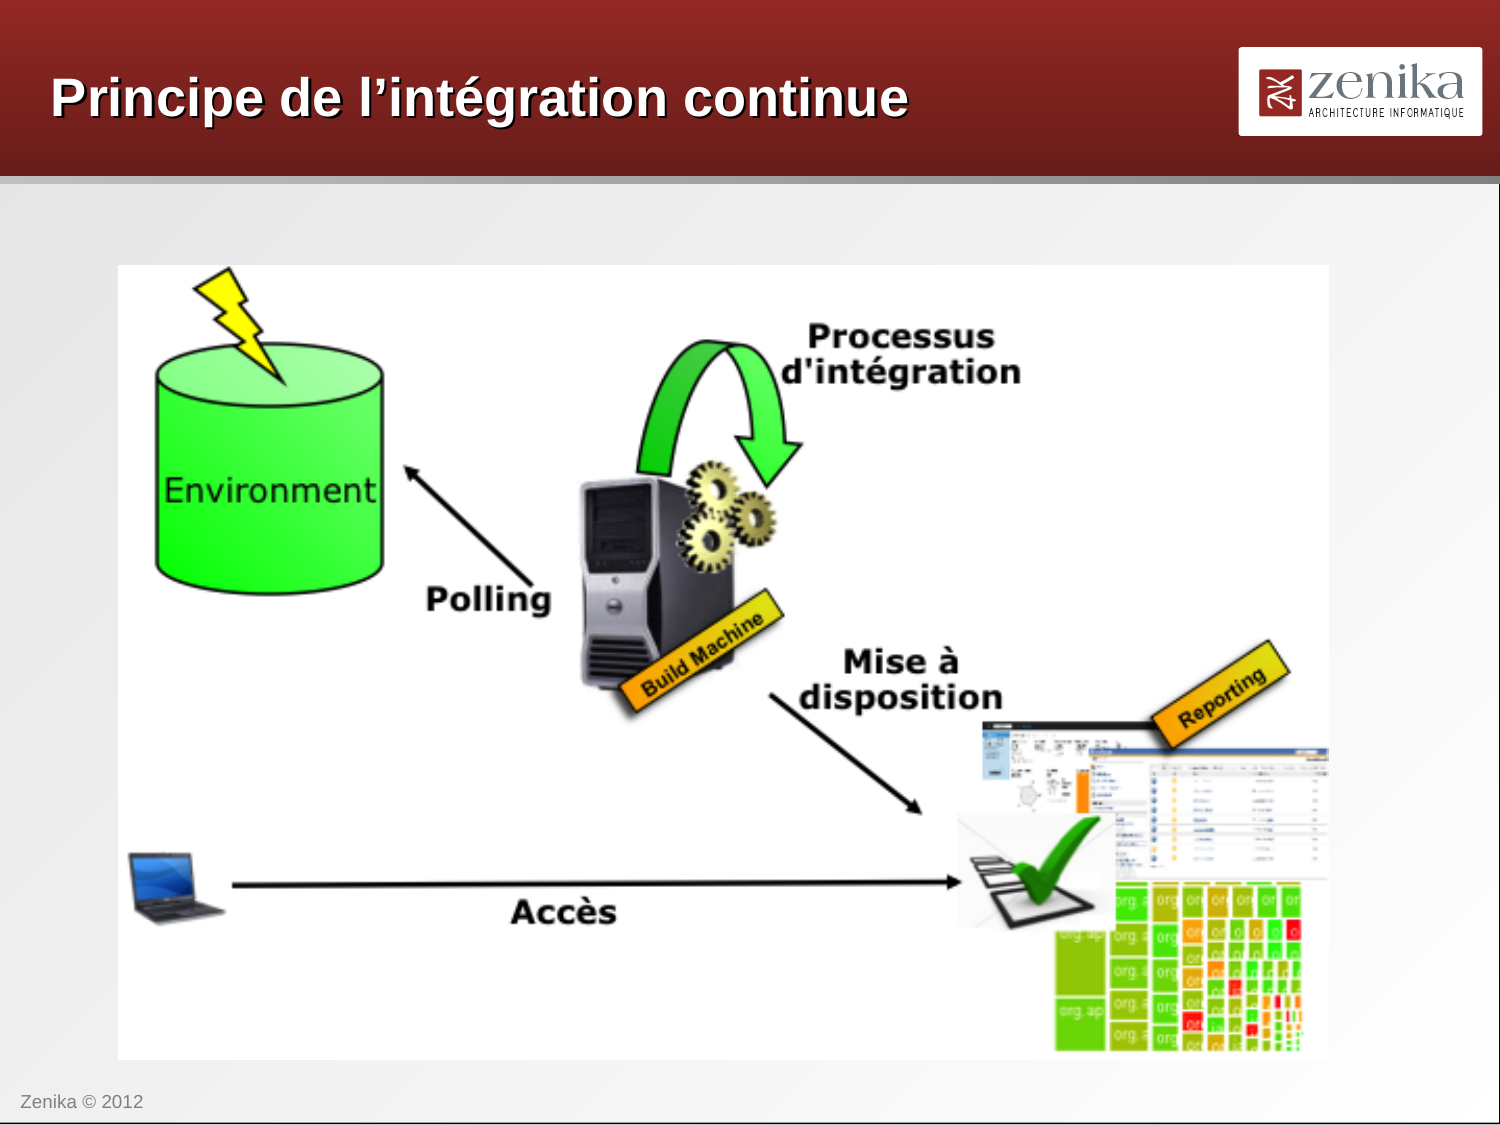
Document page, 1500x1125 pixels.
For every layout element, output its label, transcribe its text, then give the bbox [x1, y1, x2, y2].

picture [118, 265, 1329, 1060]
title Principe de l’intégration continue [50, 15, 1206, 180]
picture [1257, 58, 1464, 125]
